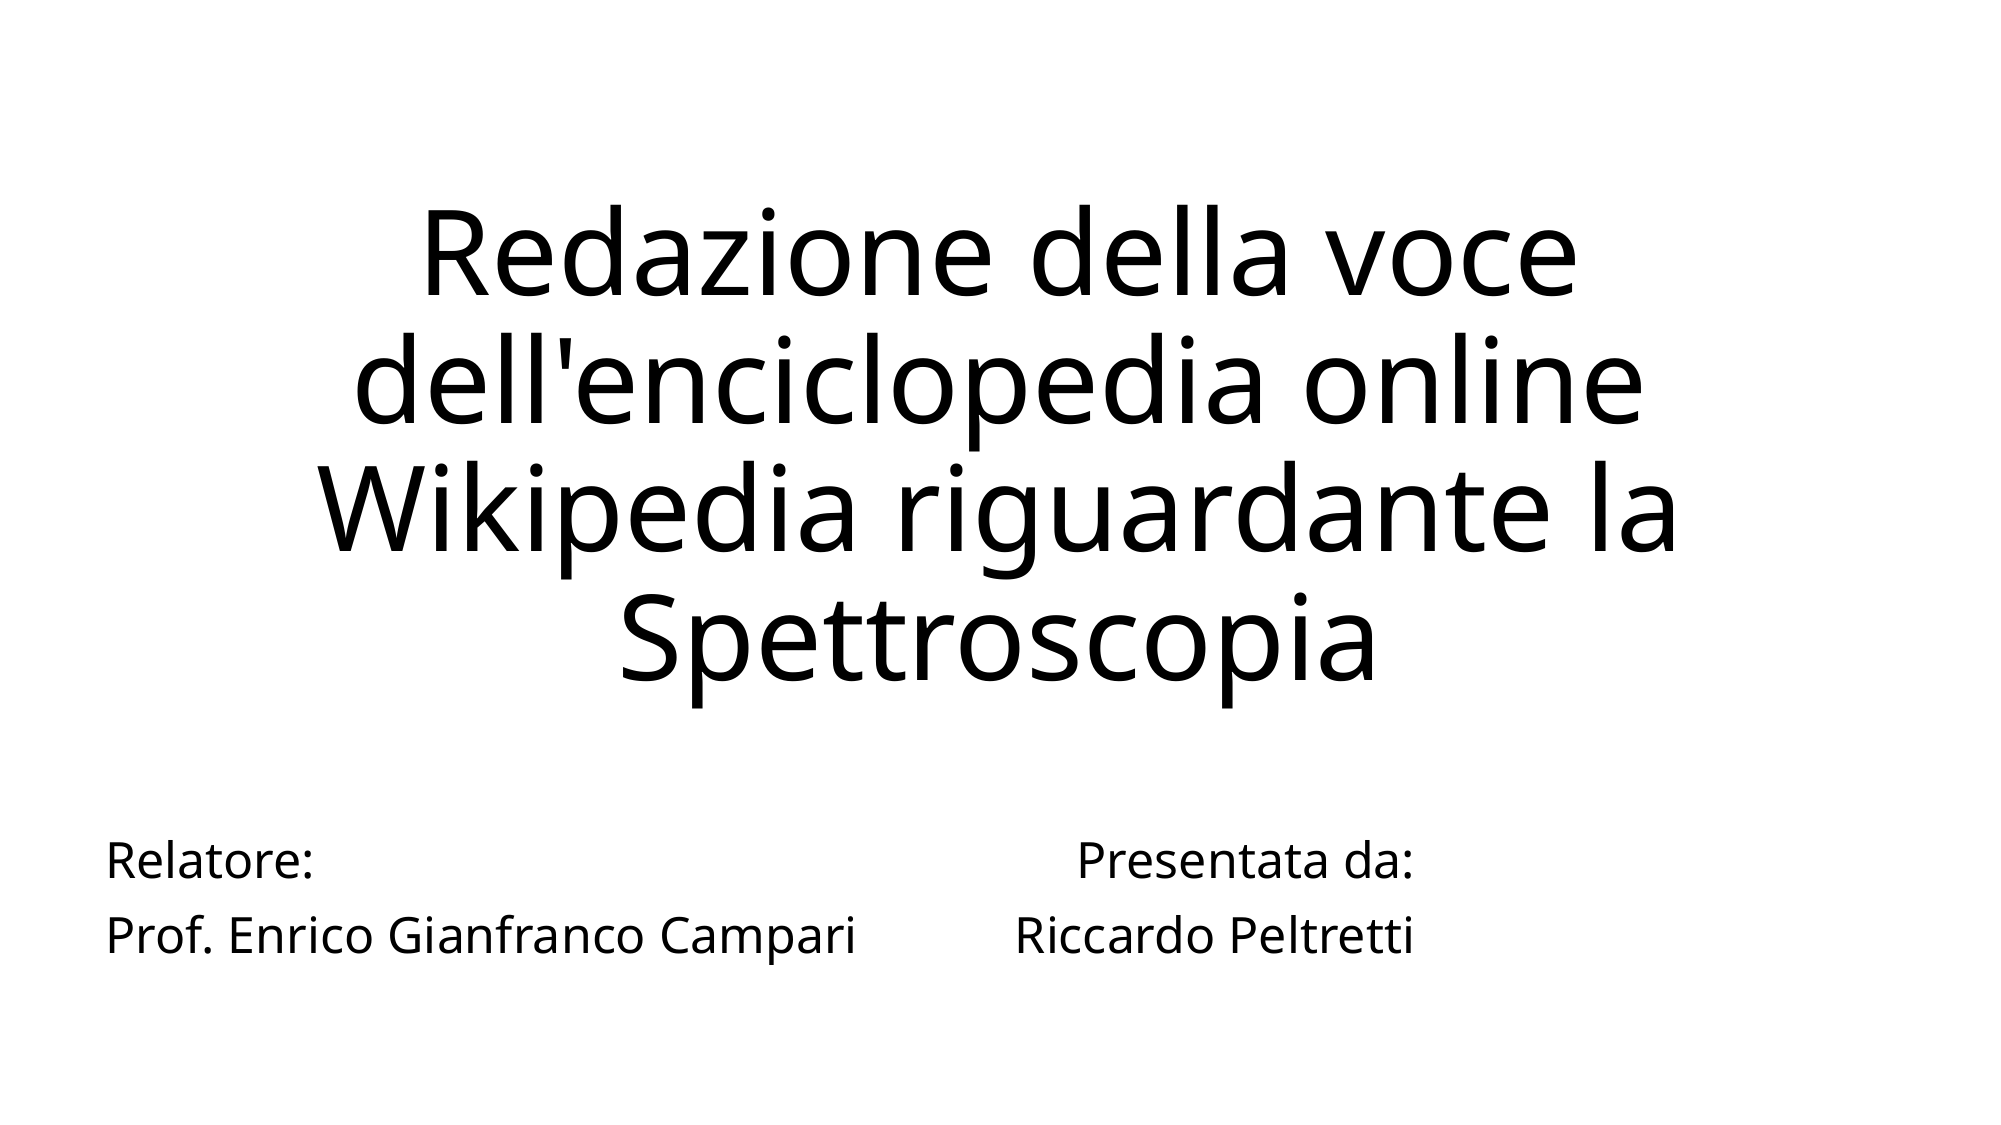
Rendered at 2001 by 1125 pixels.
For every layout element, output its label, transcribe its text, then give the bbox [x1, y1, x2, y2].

subtitle Relatore: Prof. Enrico Gianfranco Campari [90, 828, 999, 993]
text_box Presentata da: Riccardo Peltretti [999, 828, 1910, 993]
title Redazione della voce dell'enciclopedia online Wikipedia riguardante la Spettroscopia [90, 184, 1911, 714]
